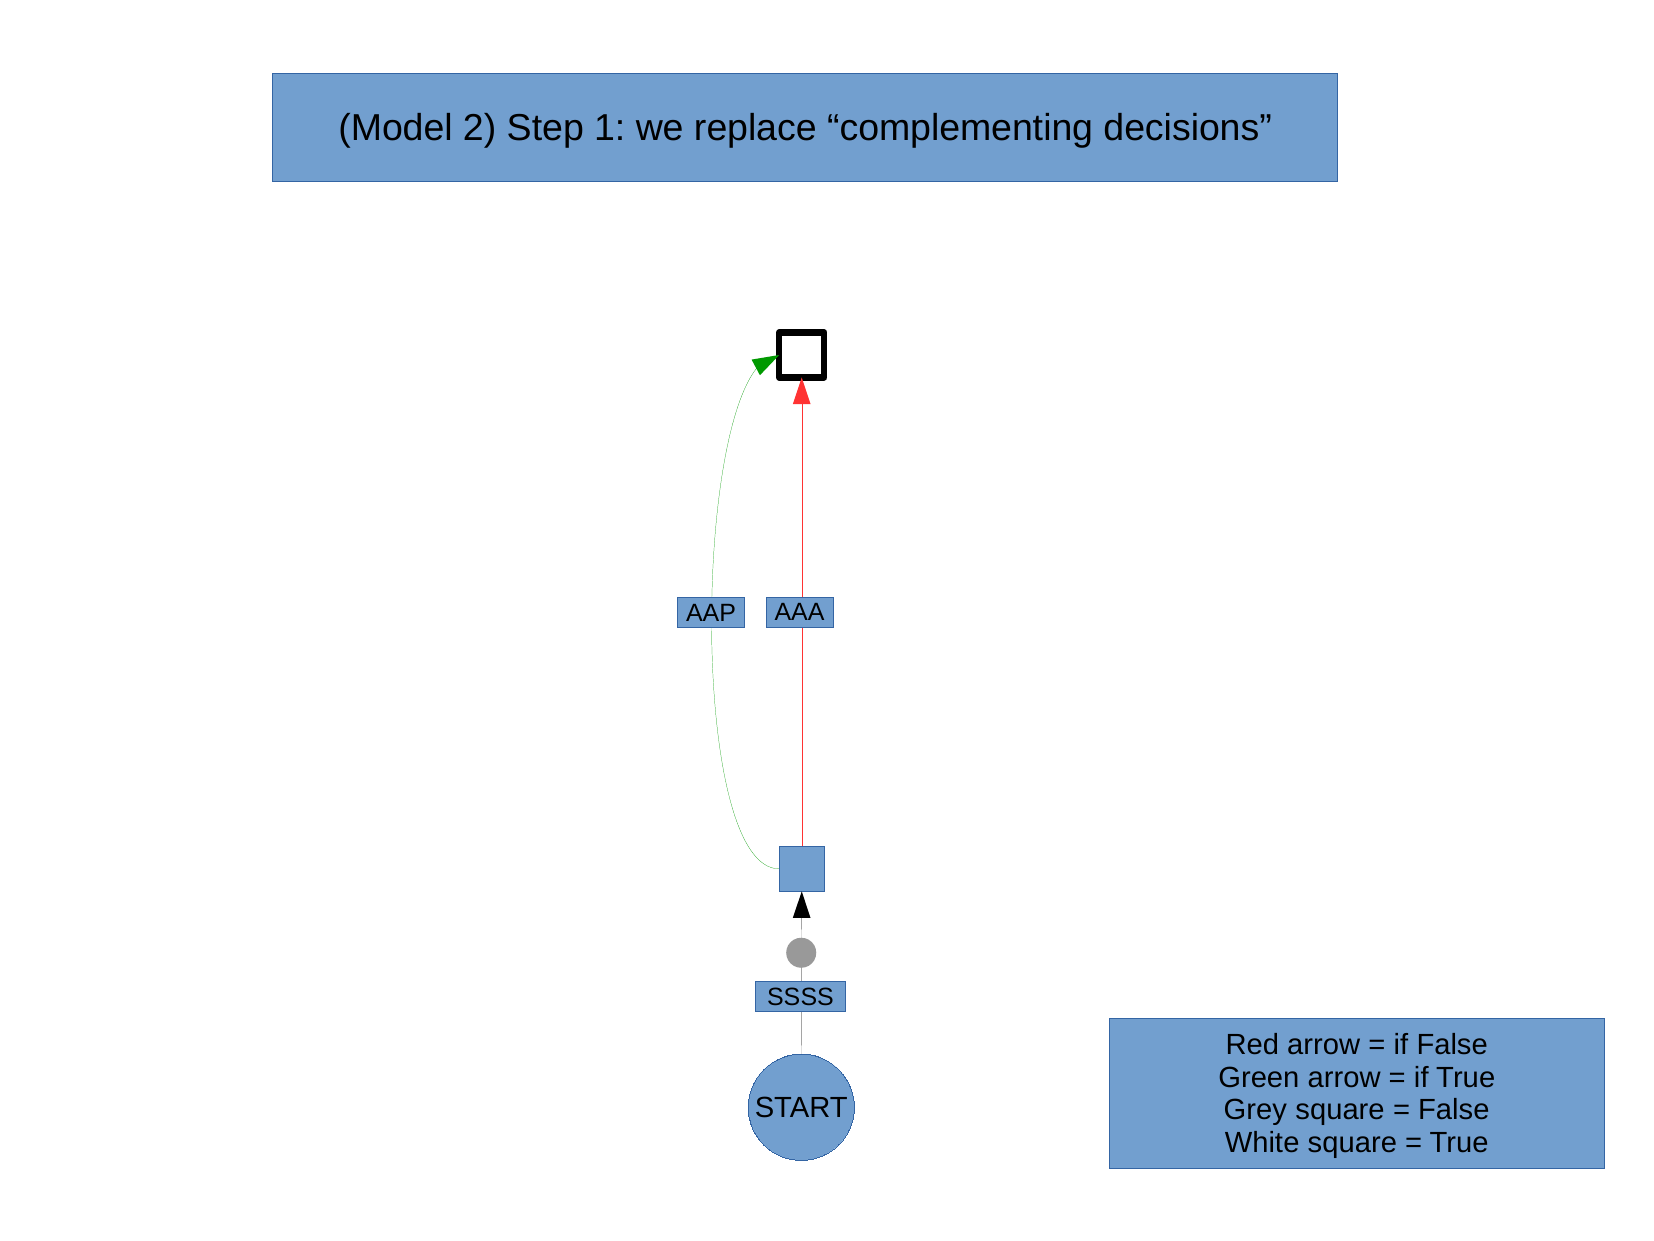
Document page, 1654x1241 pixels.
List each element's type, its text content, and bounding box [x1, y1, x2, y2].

text_box [786, 937, 817, 968]
text_box START [748, 1054, 855, 1161]
text_box SSSS [755, 981, 846, 1012]
text_box (Model 2) Step 1: we replace “complementing decisions” [272, 73, 1338, 182]
text_box [779, 332, 825, 378]
text_box AAP [677, 597, 745, 628]
text_box Red arrow = if False Green arrow = if True Grey square = False White square = True [1109, 1018, 1605, 1169]
text_box [779, 846, 825, 892]
text_box AAA [766, 597, 834, 628]
